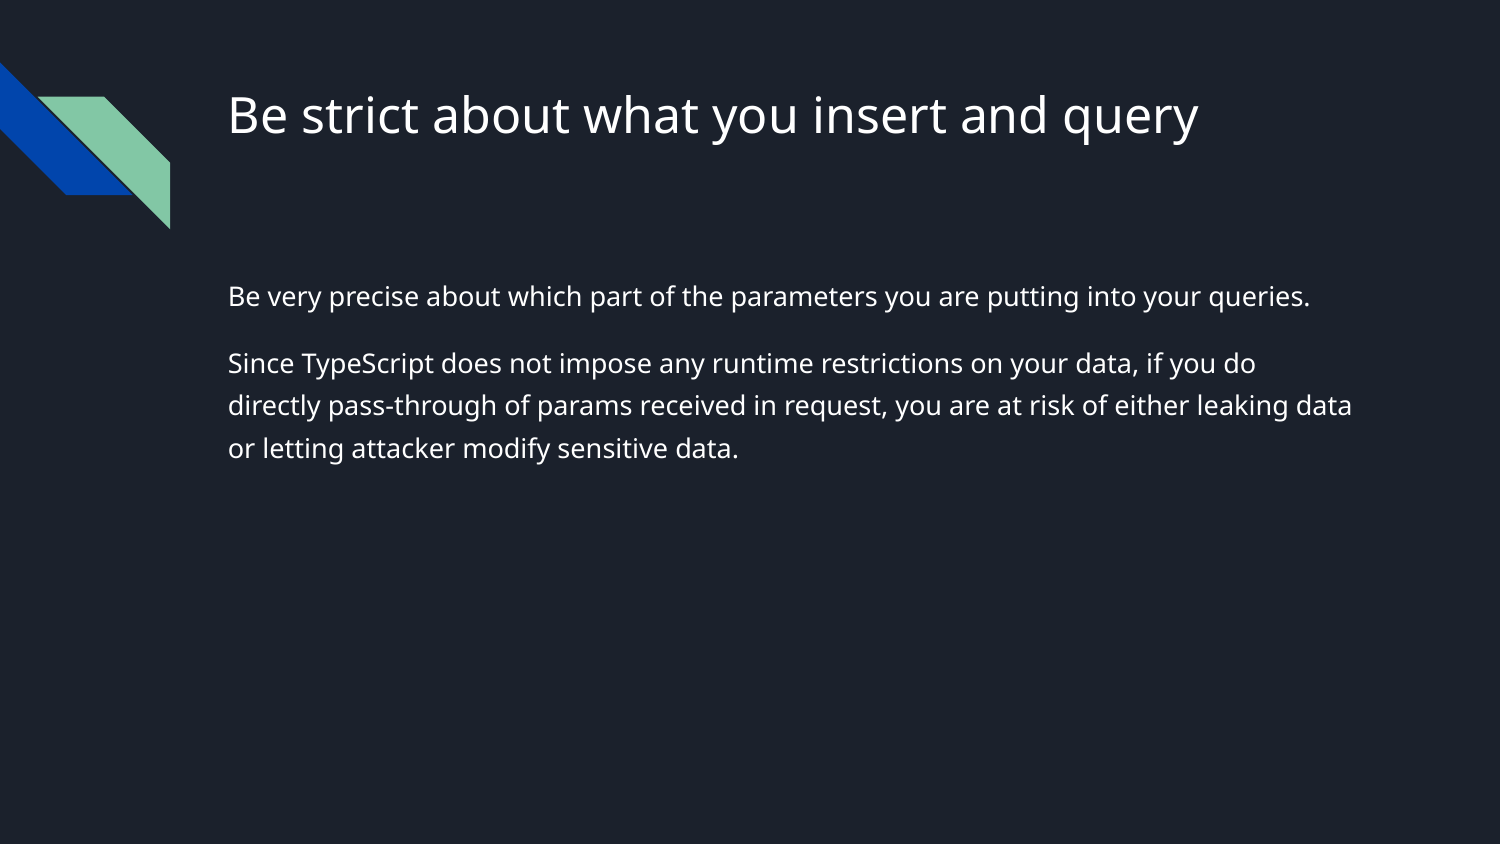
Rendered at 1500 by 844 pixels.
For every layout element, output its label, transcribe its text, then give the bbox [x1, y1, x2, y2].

list Be very precise about which part of the parameters you are putting into your queries. Since TypeScript does not impose any runtime restrictions on your data, if you do directly pass-through of params received in request, you are at risk of either leaking data or letting attacker modify sensitive data. [212, 257, 1368, 735]
title Be strict about what you insert and query [212, 64, 1368, 215]
